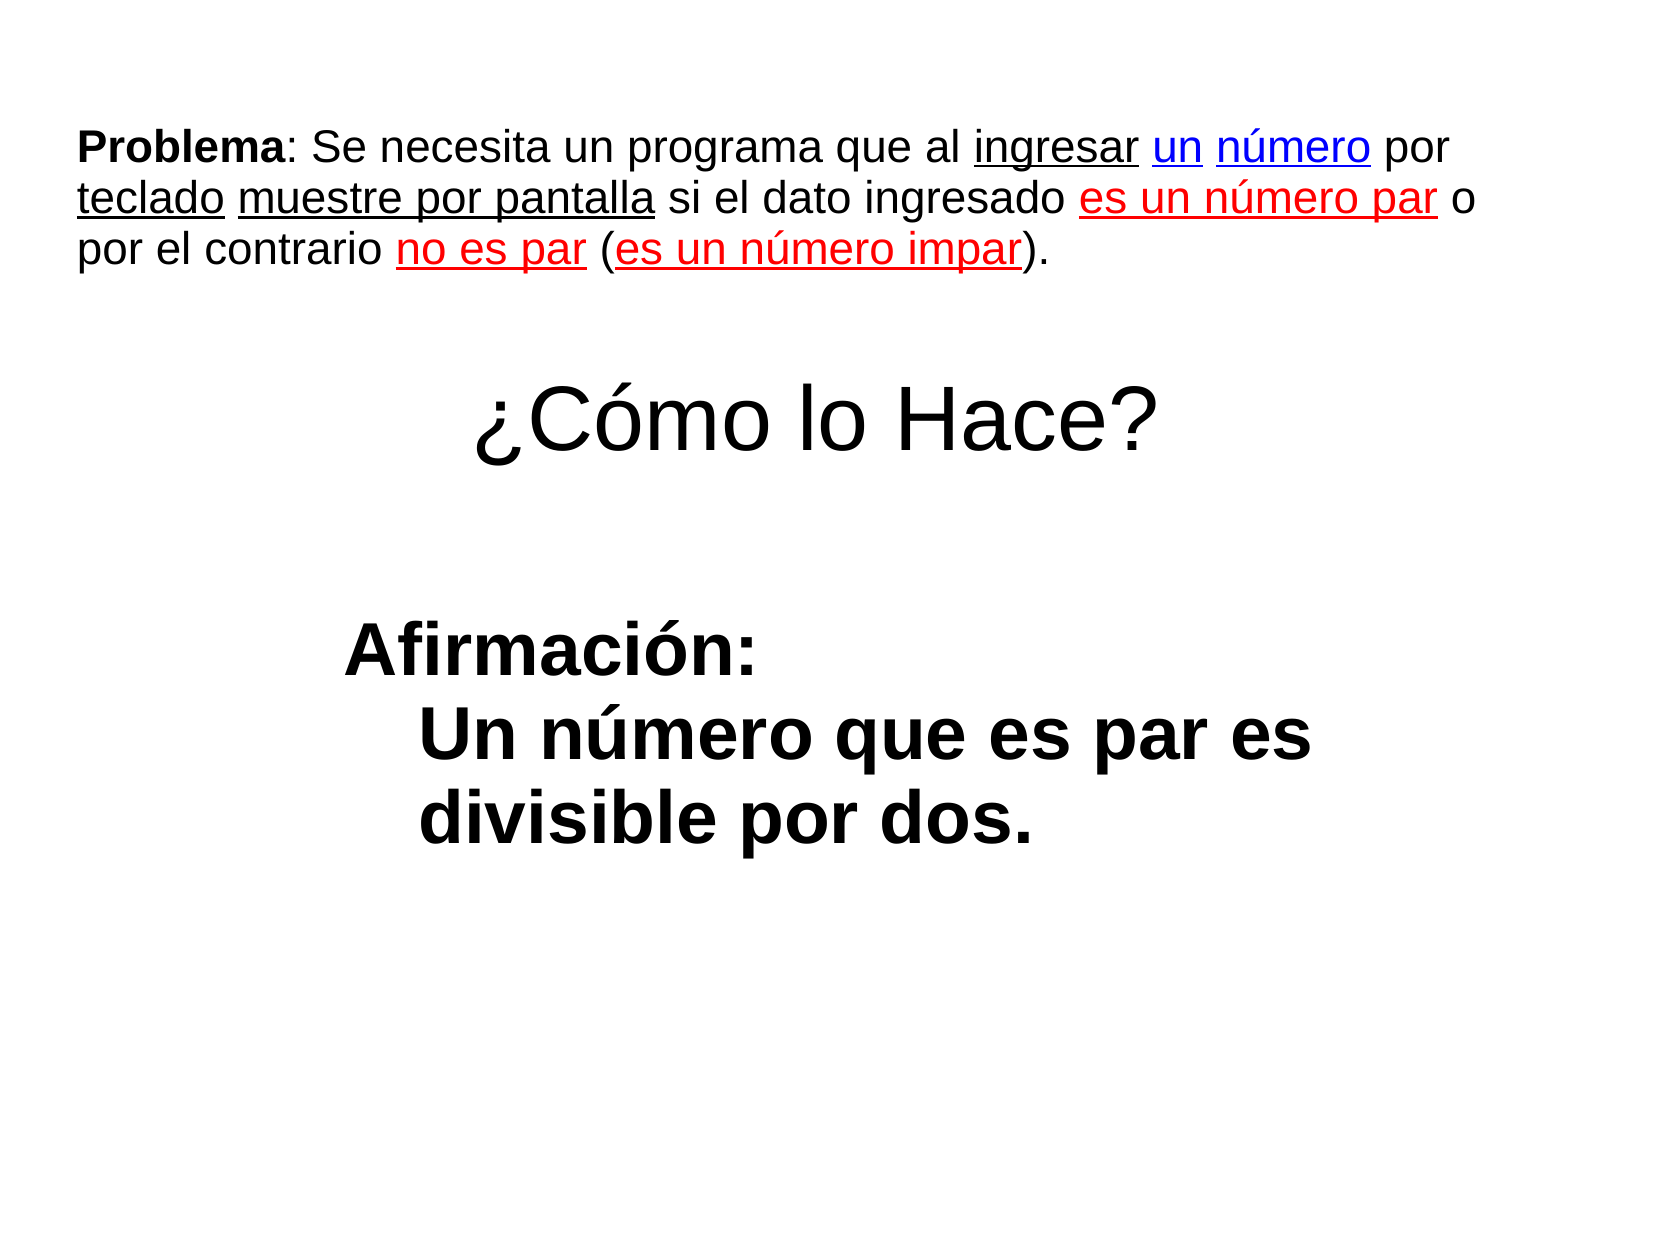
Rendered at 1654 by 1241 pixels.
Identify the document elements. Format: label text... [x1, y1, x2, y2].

text_box Afirmación: Un número que es par es divisible por dos. [328, 600, 1351, 867]
title ¿Cómo lo Hace? [71, 315, 1561, 523]
subtitle Problema: Se necesita un programa que al ingresar un número por teclado muestre por pantalla si el dato ingresado es un número par o por el contrario no es par (es un número impar). [76, 105, 1510, 291]
